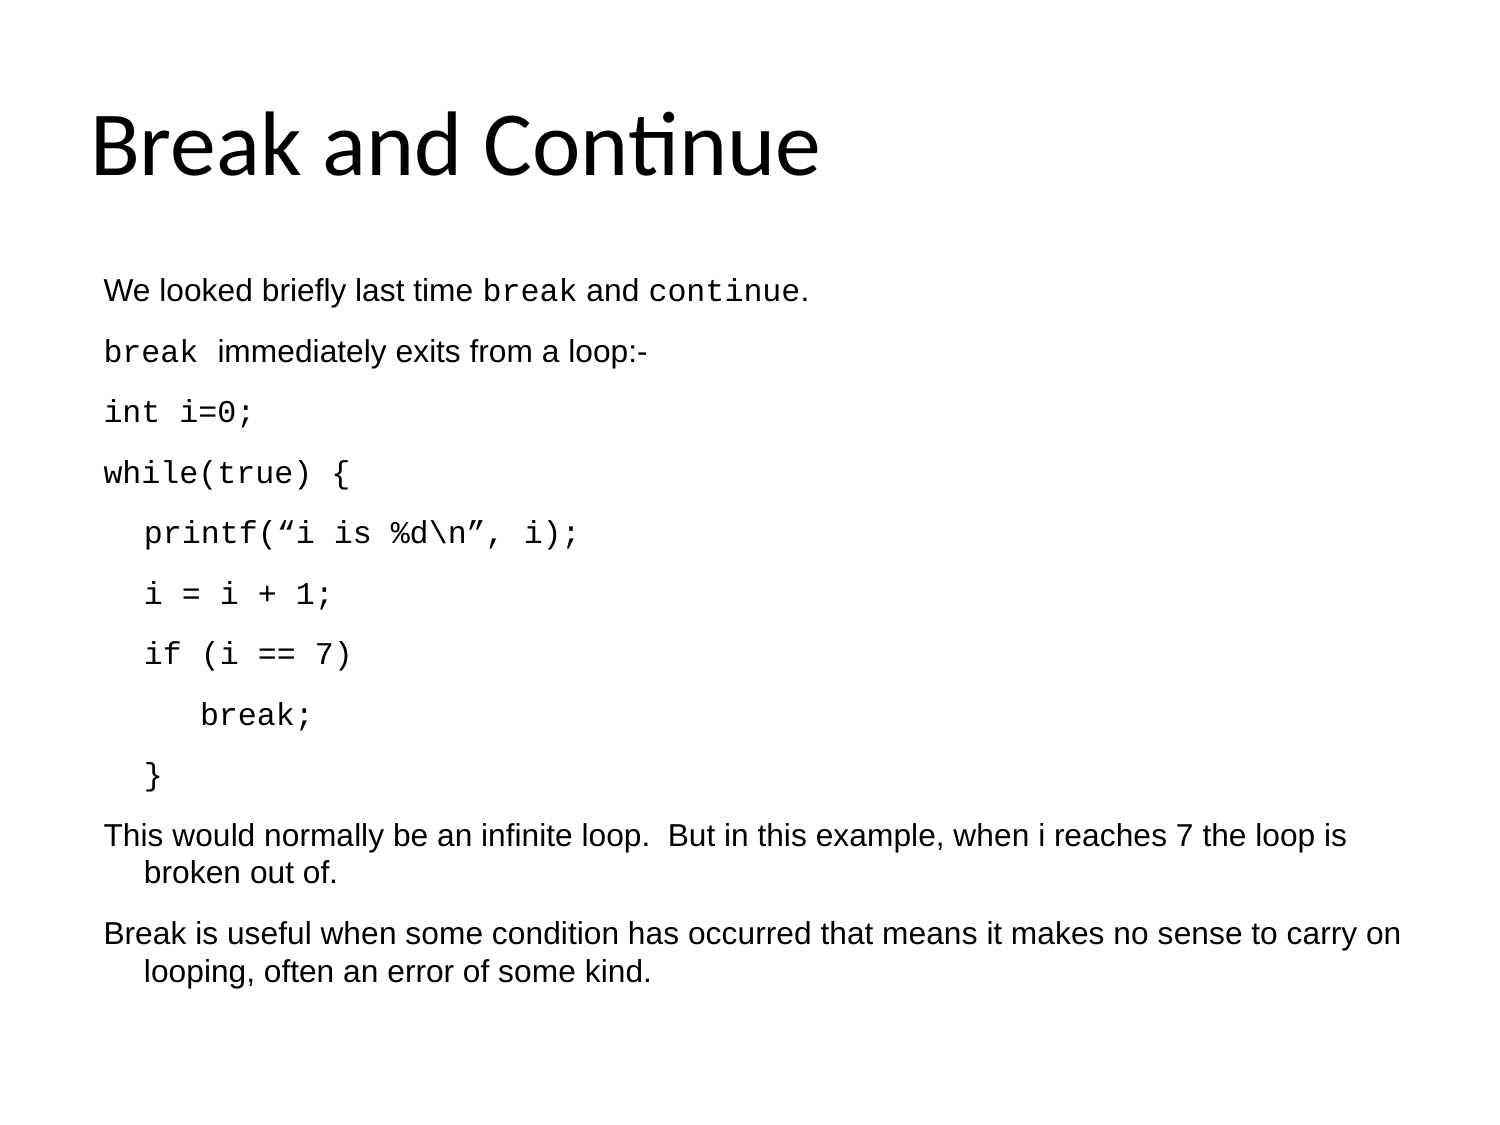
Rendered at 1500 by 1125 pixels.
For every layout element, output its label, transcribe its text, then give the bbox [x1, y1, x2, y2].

title Break and Continue [75, 45, 1425, 233]
list We looked briefly last time break and continue. break immediately exits from a loop:- int i=0; while(true) { printf(“i is %d\n”, i); i = i + 1; if (i == 7) break; } This would normally be an infinite loop. But in this example, when i reaches 7 the loop is broken out of. Break is useful when some condition has occurred that means it makes no sense to carry on looping, often an error of some kind. [75, 262, 1425, 1005]
